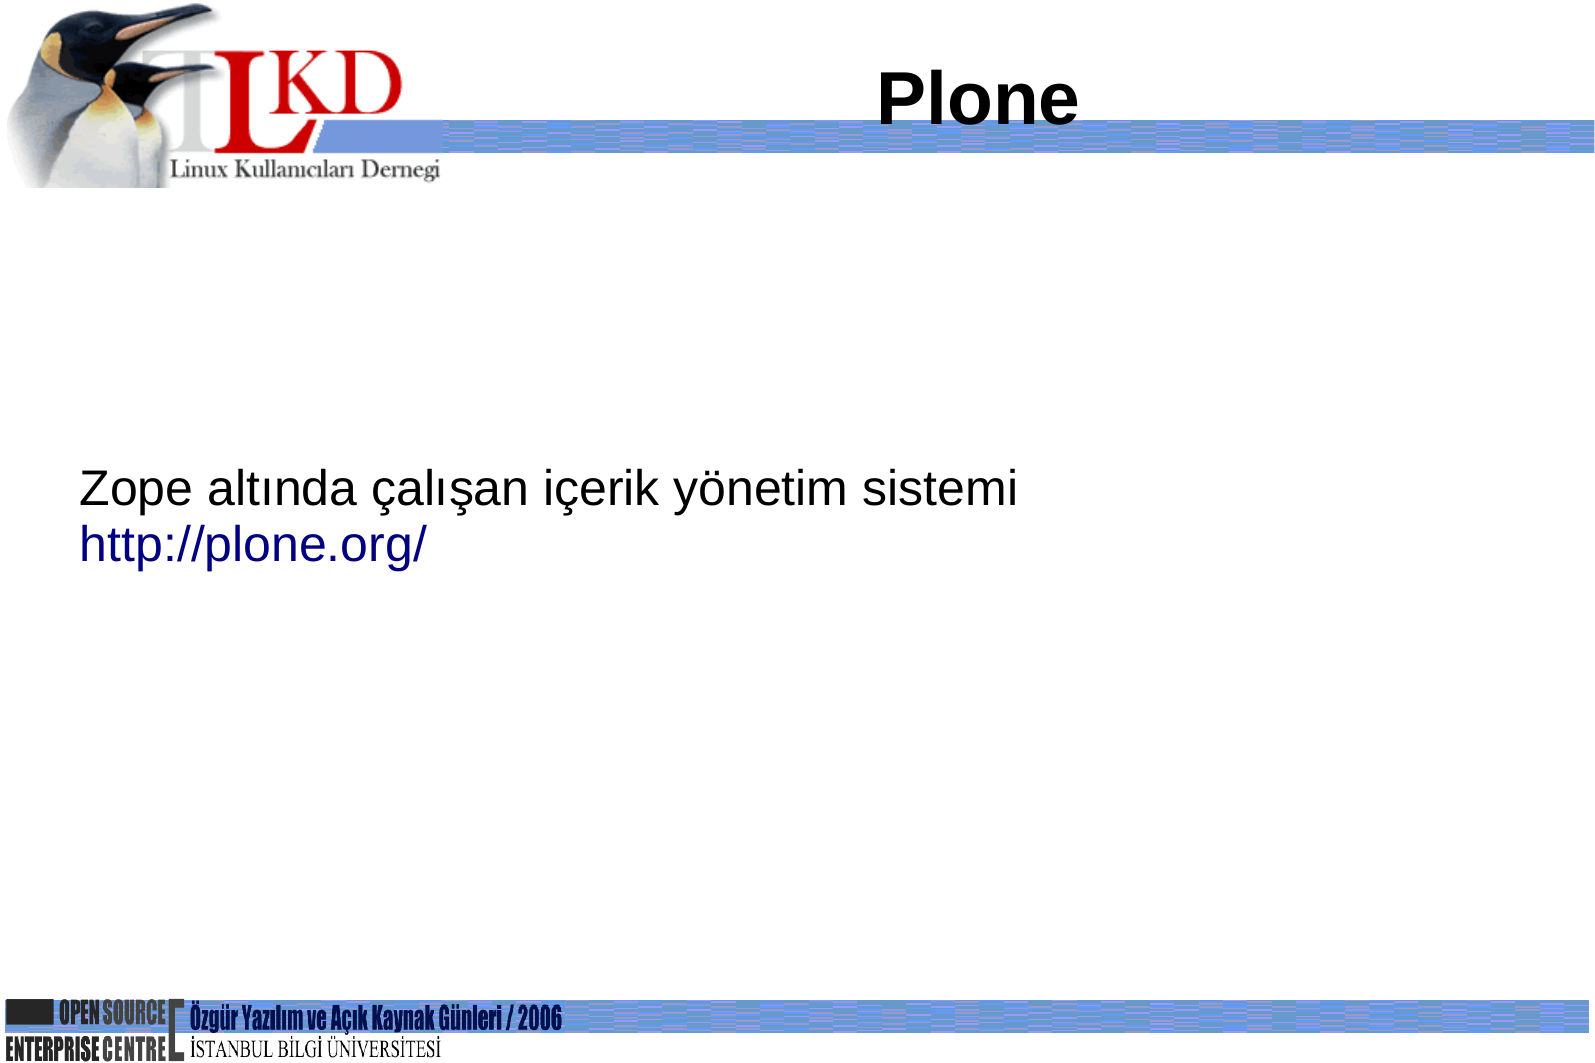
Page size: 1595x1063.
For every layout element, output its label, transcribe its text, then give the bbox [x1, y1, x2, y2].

picture [7, 0, 1595, 188]
text_box [118, 236, 1536, 1004]
subtitle Zope altında çalışan içerik yönetim sistemi http://plone.org/ [79, 256, 118, 943]
picture [0, 879, 1589, 1063]
title Plone [442, 49, 1515, 148]
